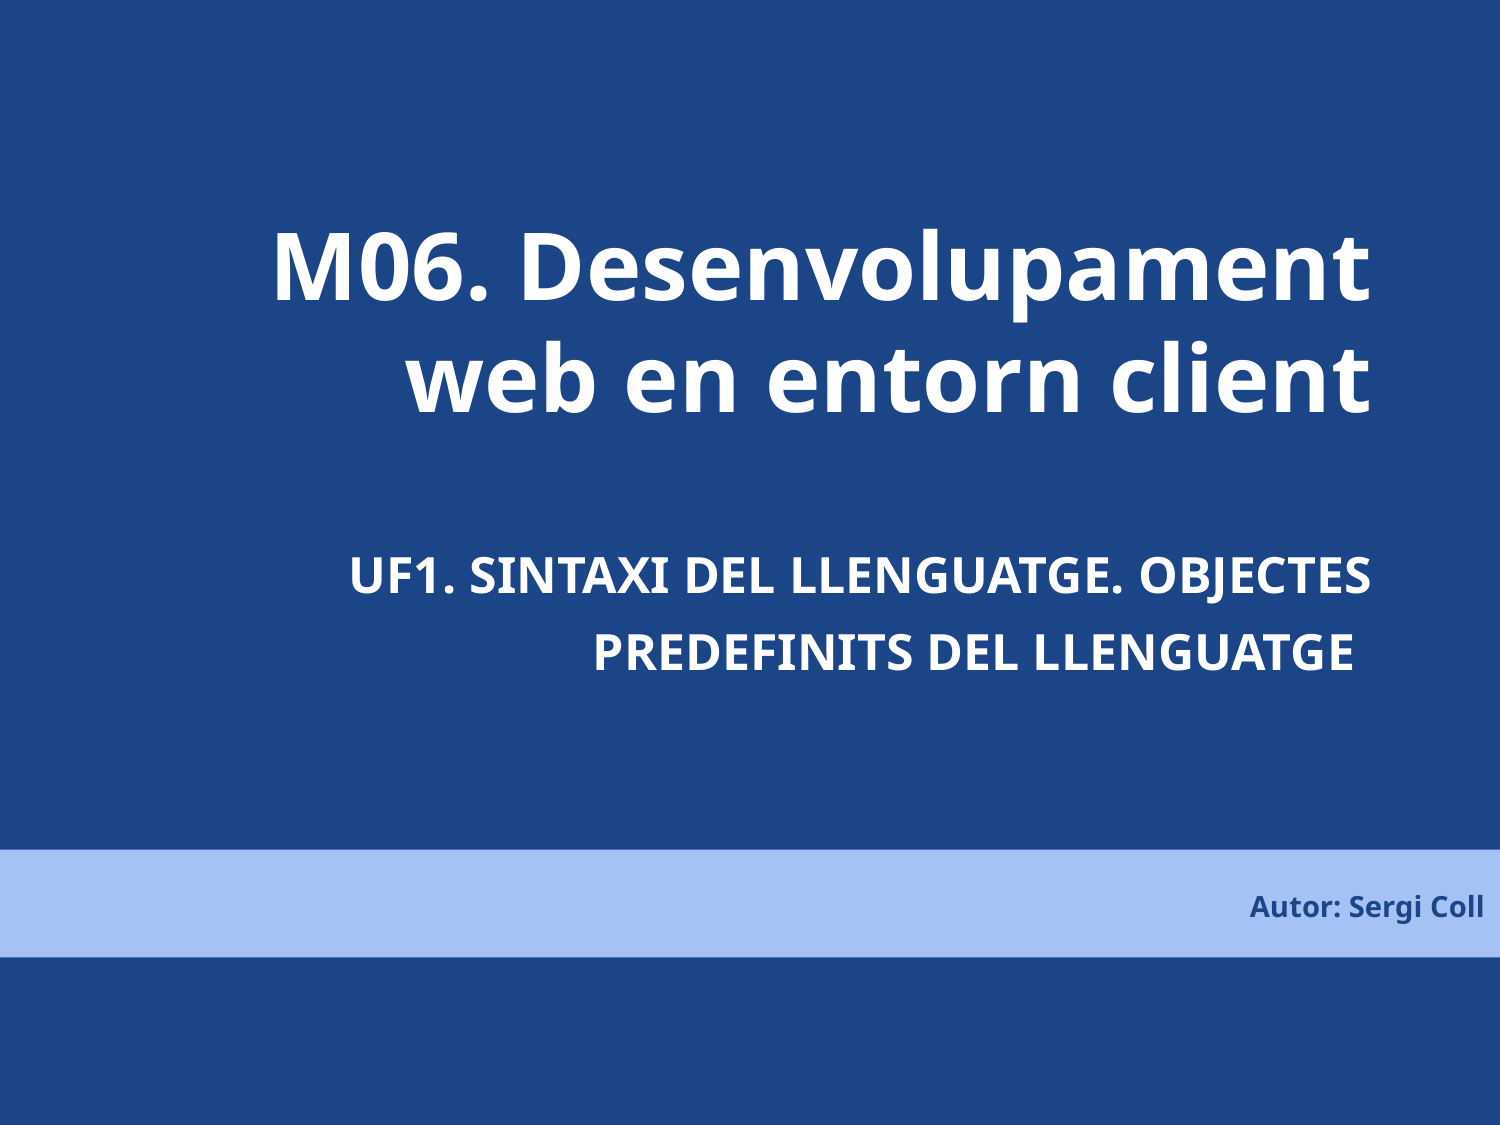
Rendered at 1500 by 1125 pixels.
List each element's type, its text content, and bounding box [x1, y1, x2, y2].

subtitle Autor: Sergi Coll [0, 849, 1500, 958]
title M06. Desenvolupament web en entorn client UF1. SINTAXI DEL LLENGUATGE. OBJECTES PREDEFINITS DEL LLENGUATGE [112, 284, 1388, 699]
